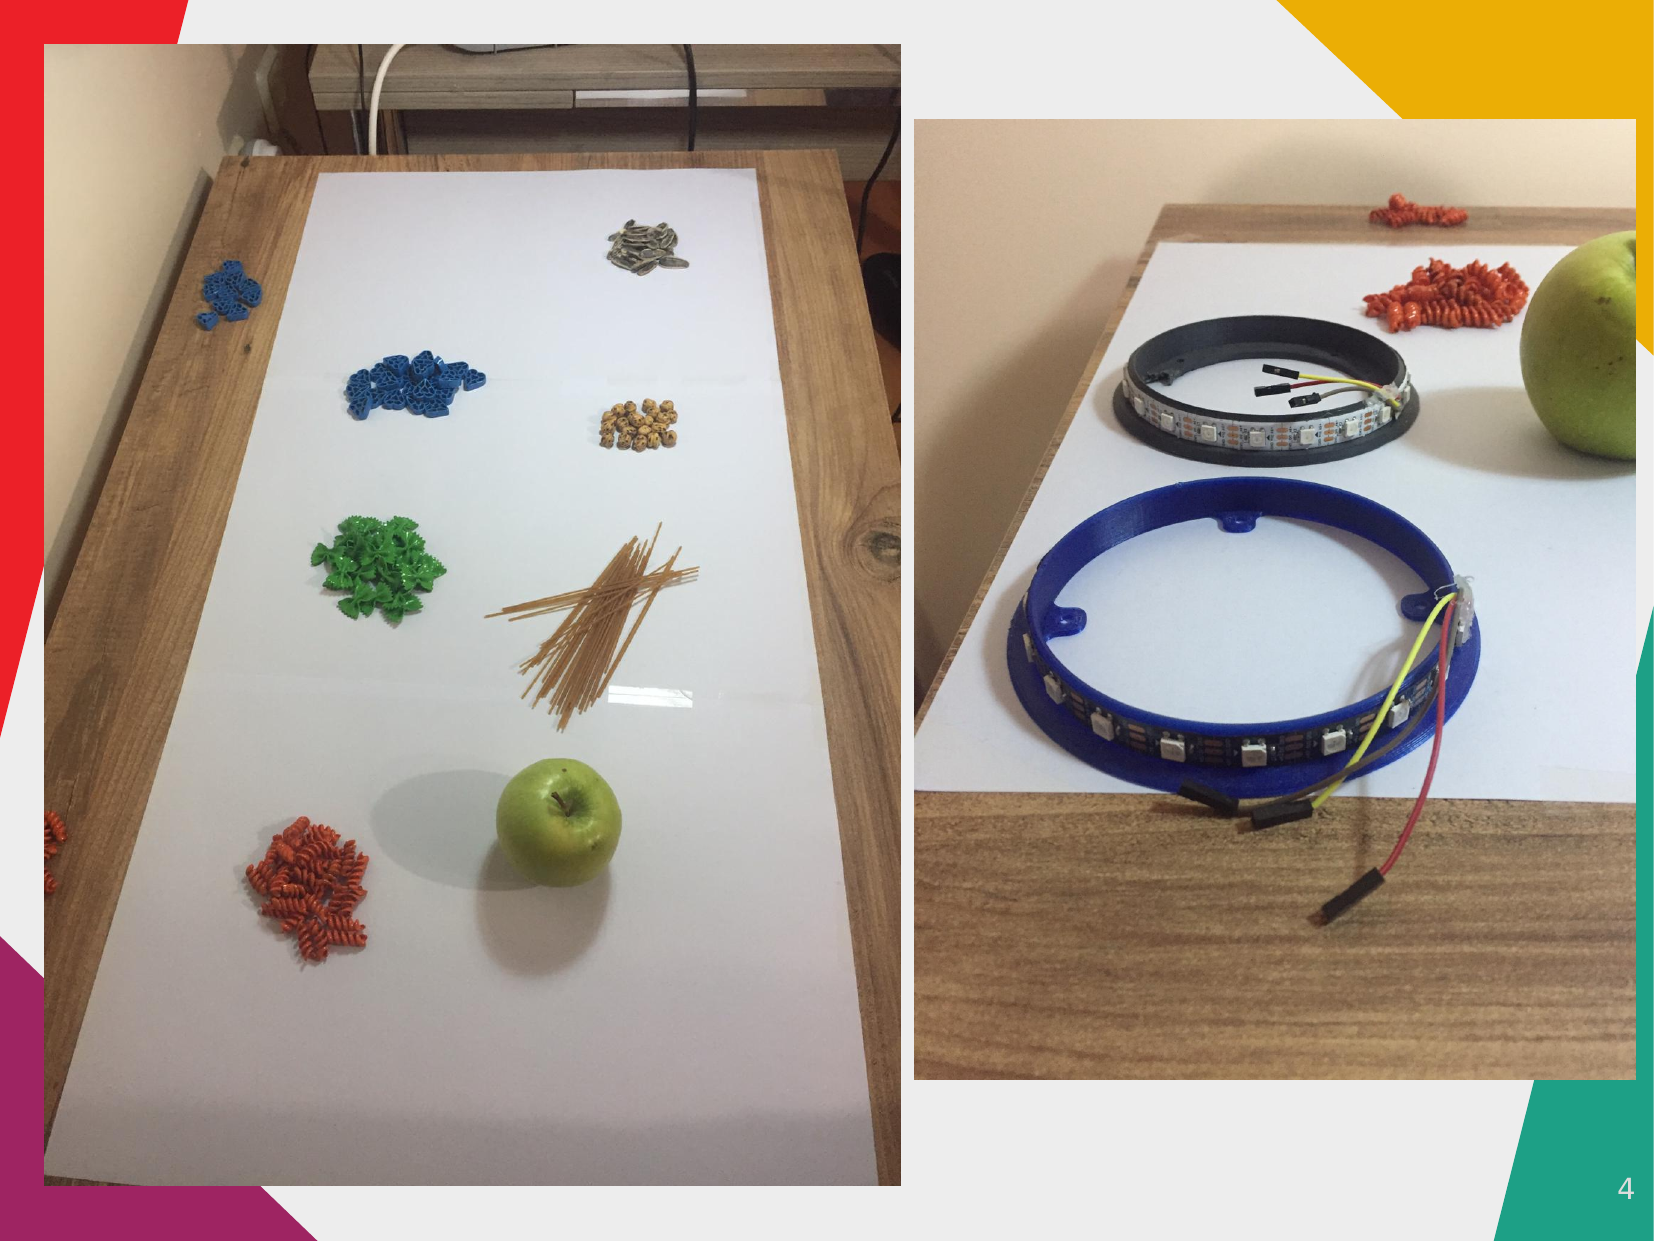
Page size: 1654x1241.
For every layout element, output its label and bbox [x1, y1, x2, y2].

picture [914, 119, 1636, 1081]
picture [44, 44, 901, 1186]
